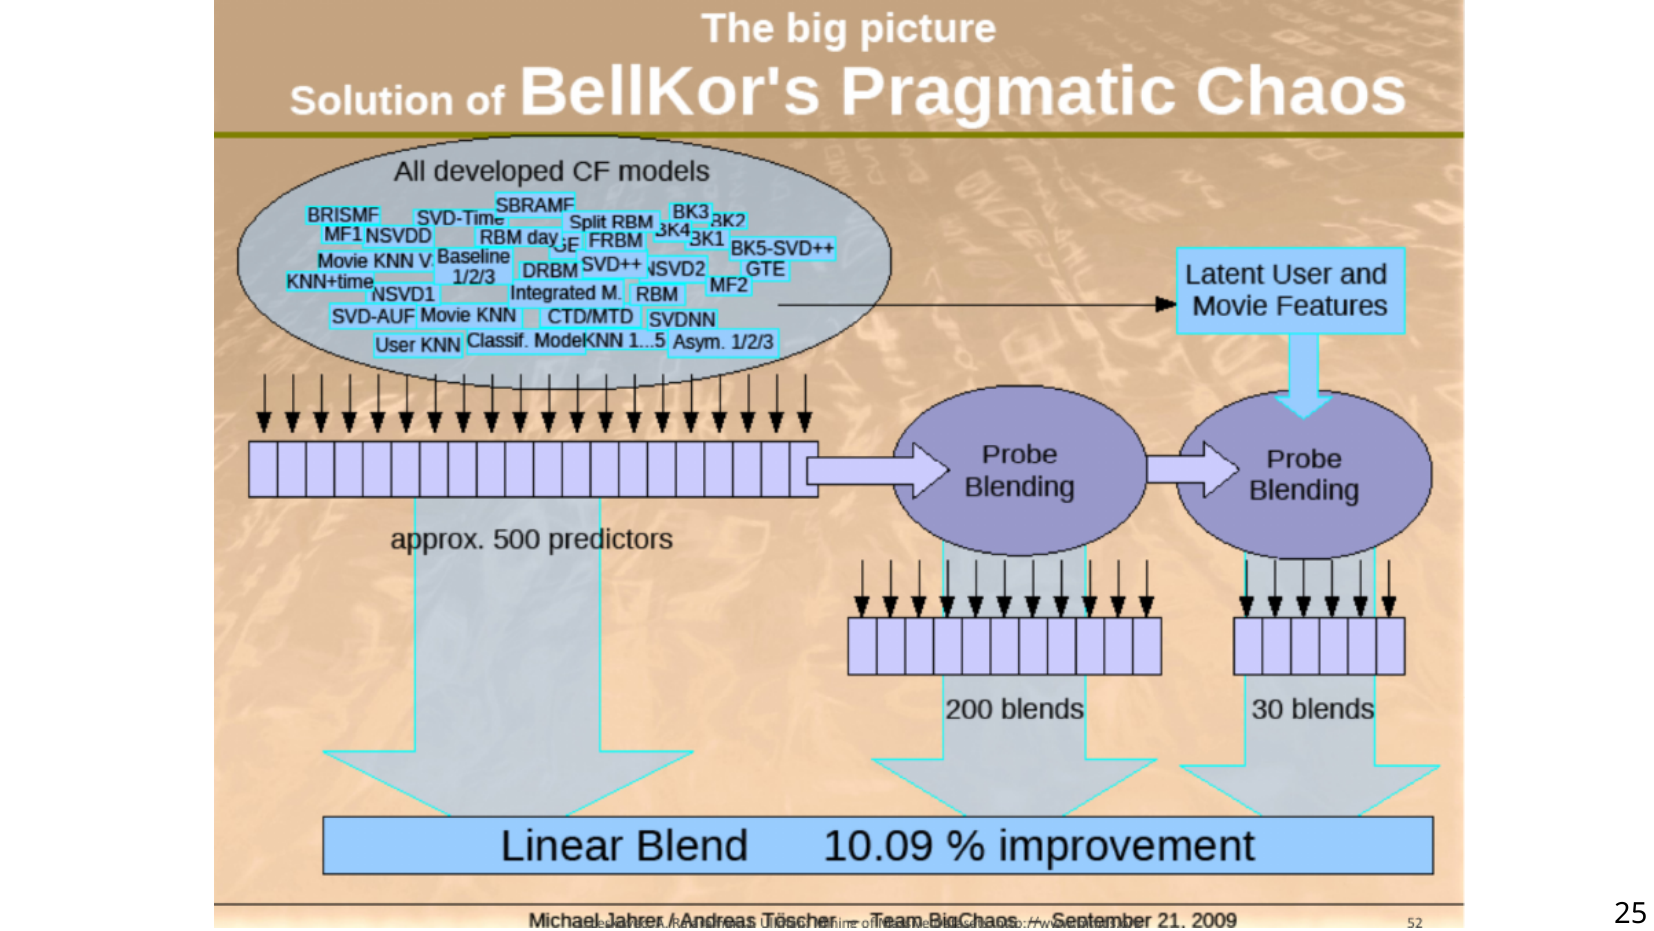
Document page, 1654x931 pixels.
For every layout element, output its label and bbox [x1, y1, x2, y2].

picture [214, 0, 1465, 928]
